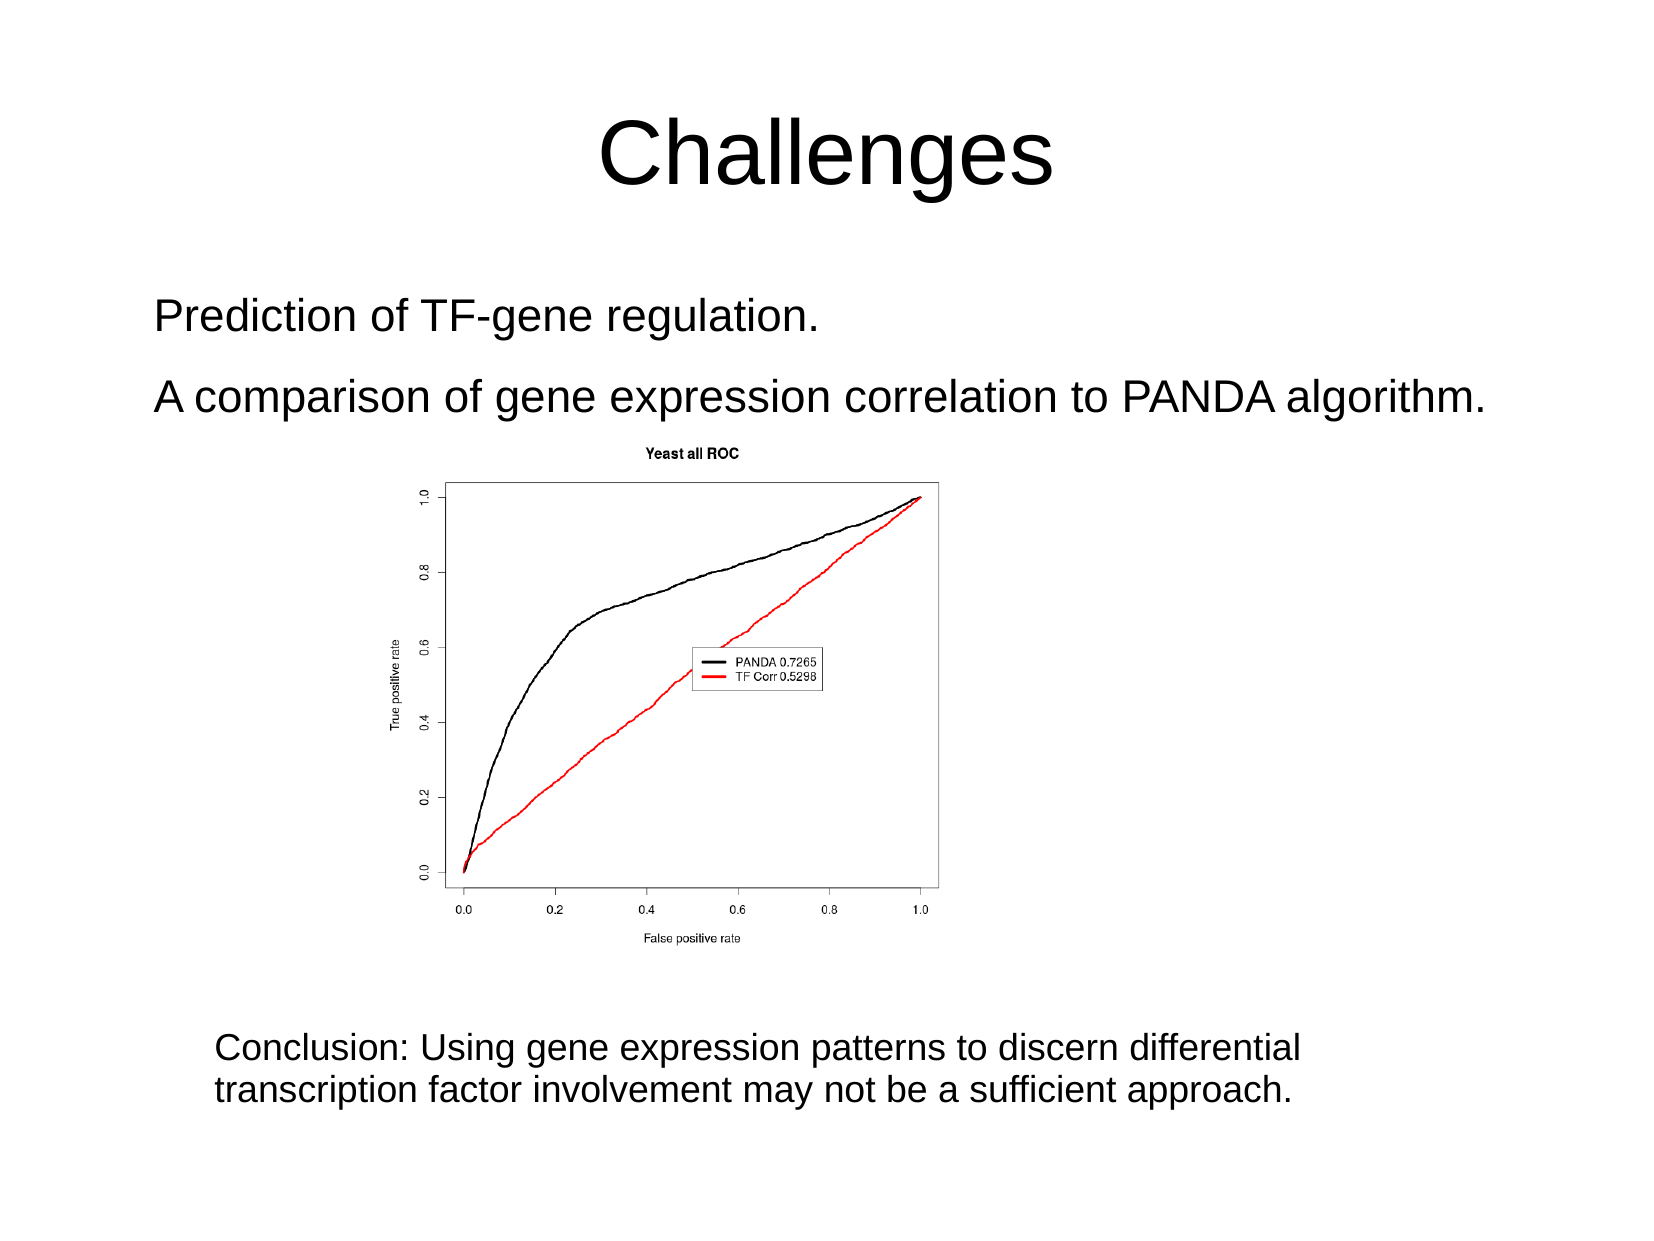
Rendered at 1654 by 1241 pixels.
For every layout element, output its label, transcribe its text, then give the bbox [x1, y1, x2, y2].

picture [386, 423, 969, 961]
list Prediction of TF-gene regulation. A comparison of gene expression correlation to PANDA algorithm. [82, 290, 1571, 1010]
title Challenges [82, 49, 1571, 257]
text_box Conclusion: Using gene expression patterns to discern differential transcription factor involvement may not be a sufficient approach. [199, 1019, 1339, 1141]
